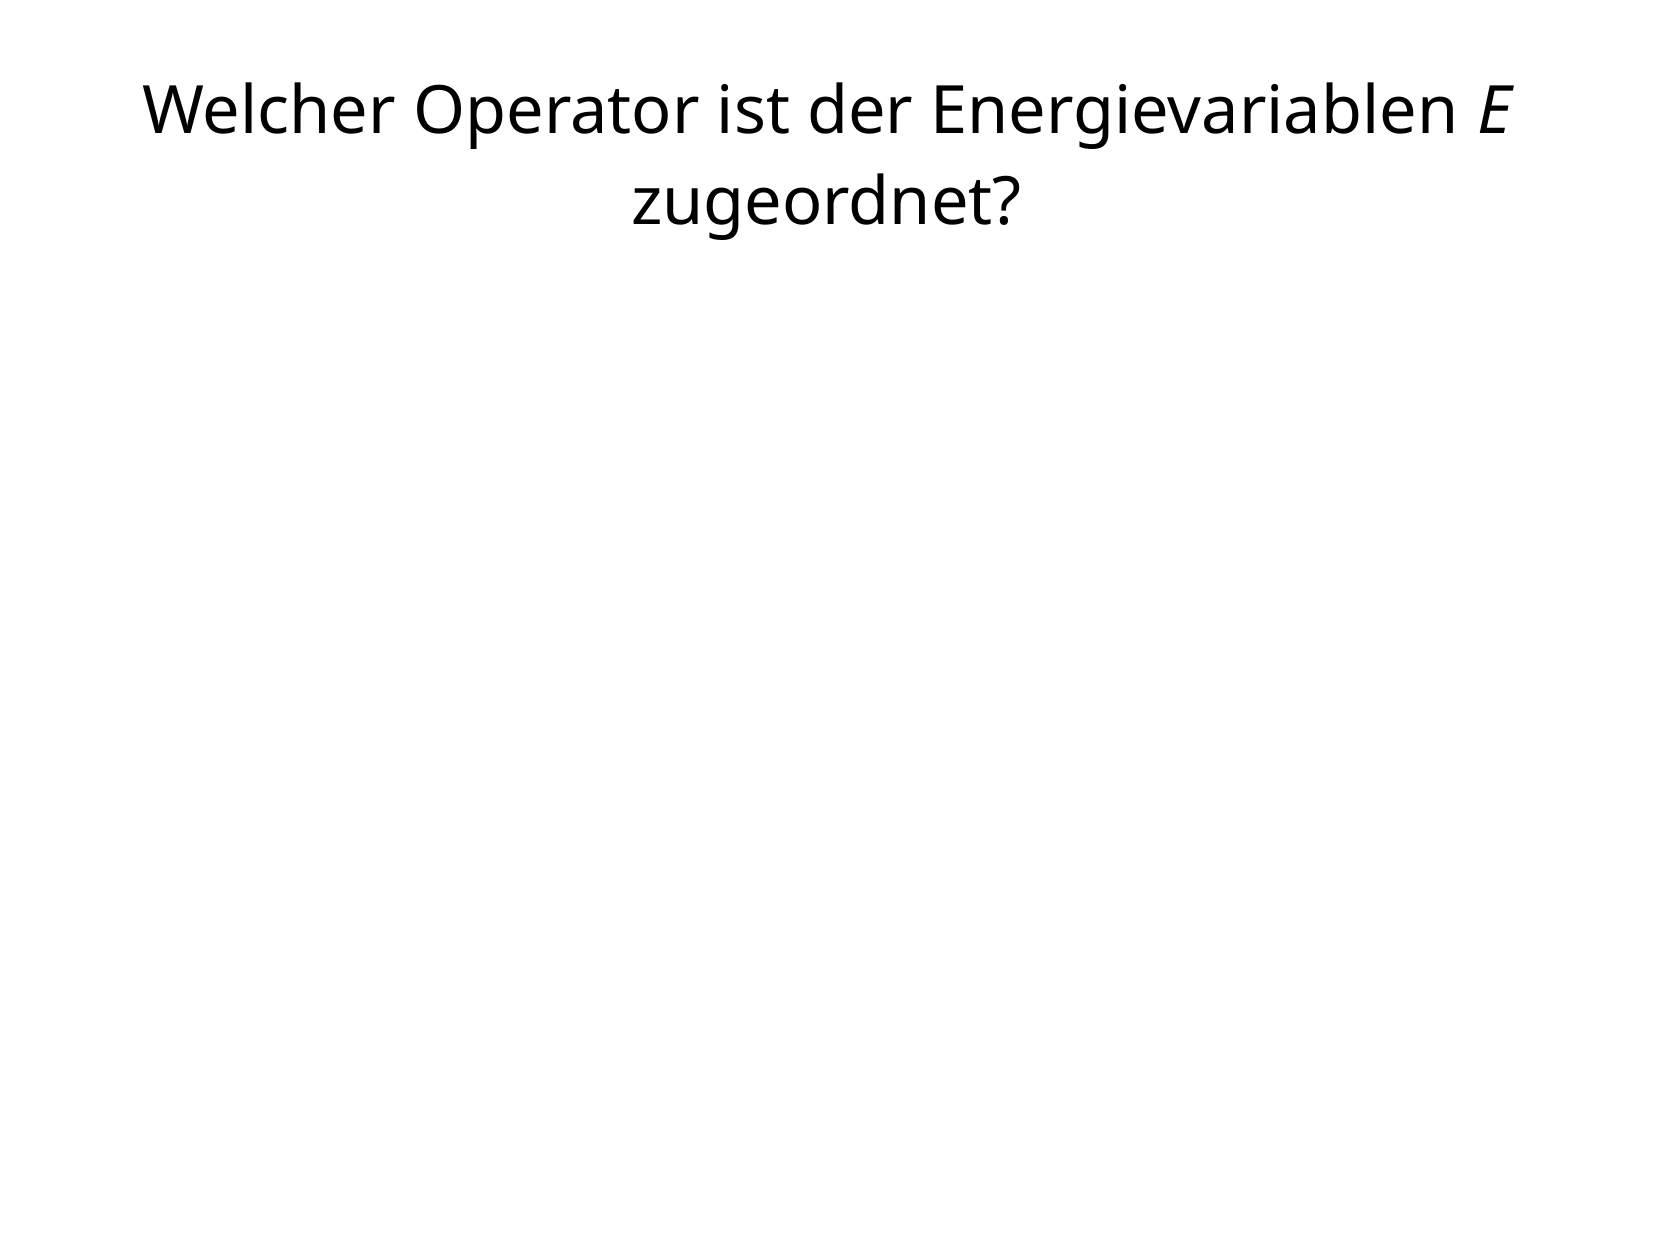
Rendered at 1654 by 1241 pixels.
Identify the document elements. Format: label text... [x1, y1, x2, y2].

title Welcher Operator ist der Energievariablen E zugeordnet? [82, 49, 1571, 257]
